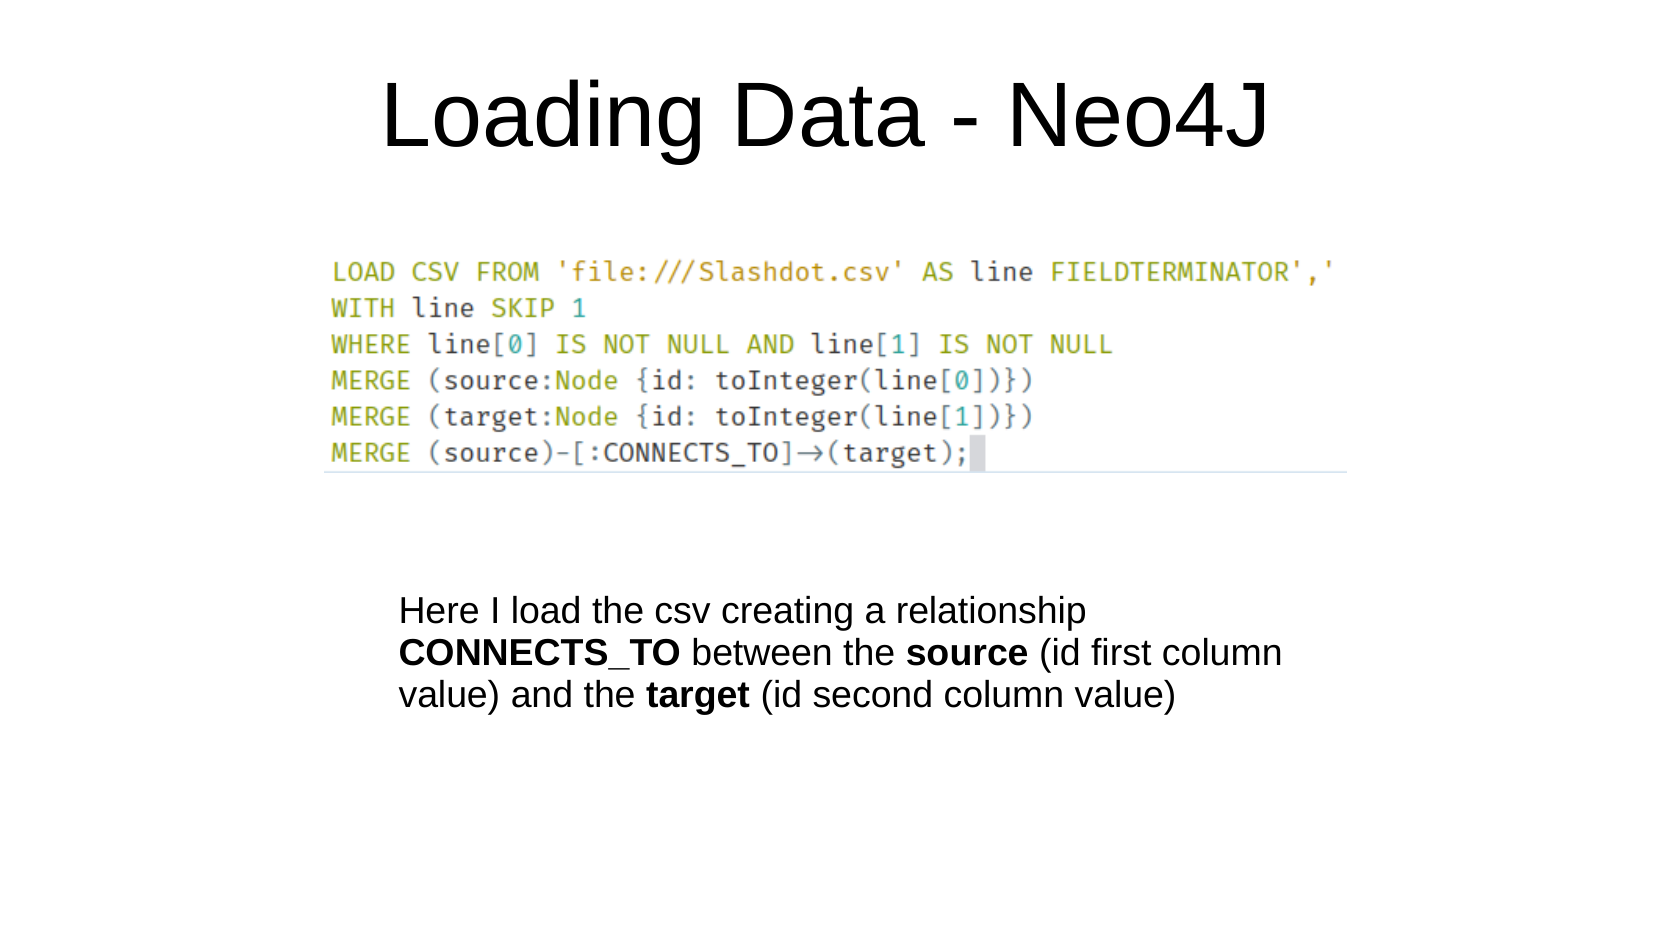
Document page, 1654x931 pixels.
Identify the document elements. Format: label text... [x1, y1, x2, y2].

title Loading Data - Neo4J [82, 37, 1571, 193]
picture [324, 256, 1347, 473]
text_box Here I load the csv creating a relationship CONNECTS_TO between the source (id first column value) and the target (id second column value) [383, 581, 1359, 931]
